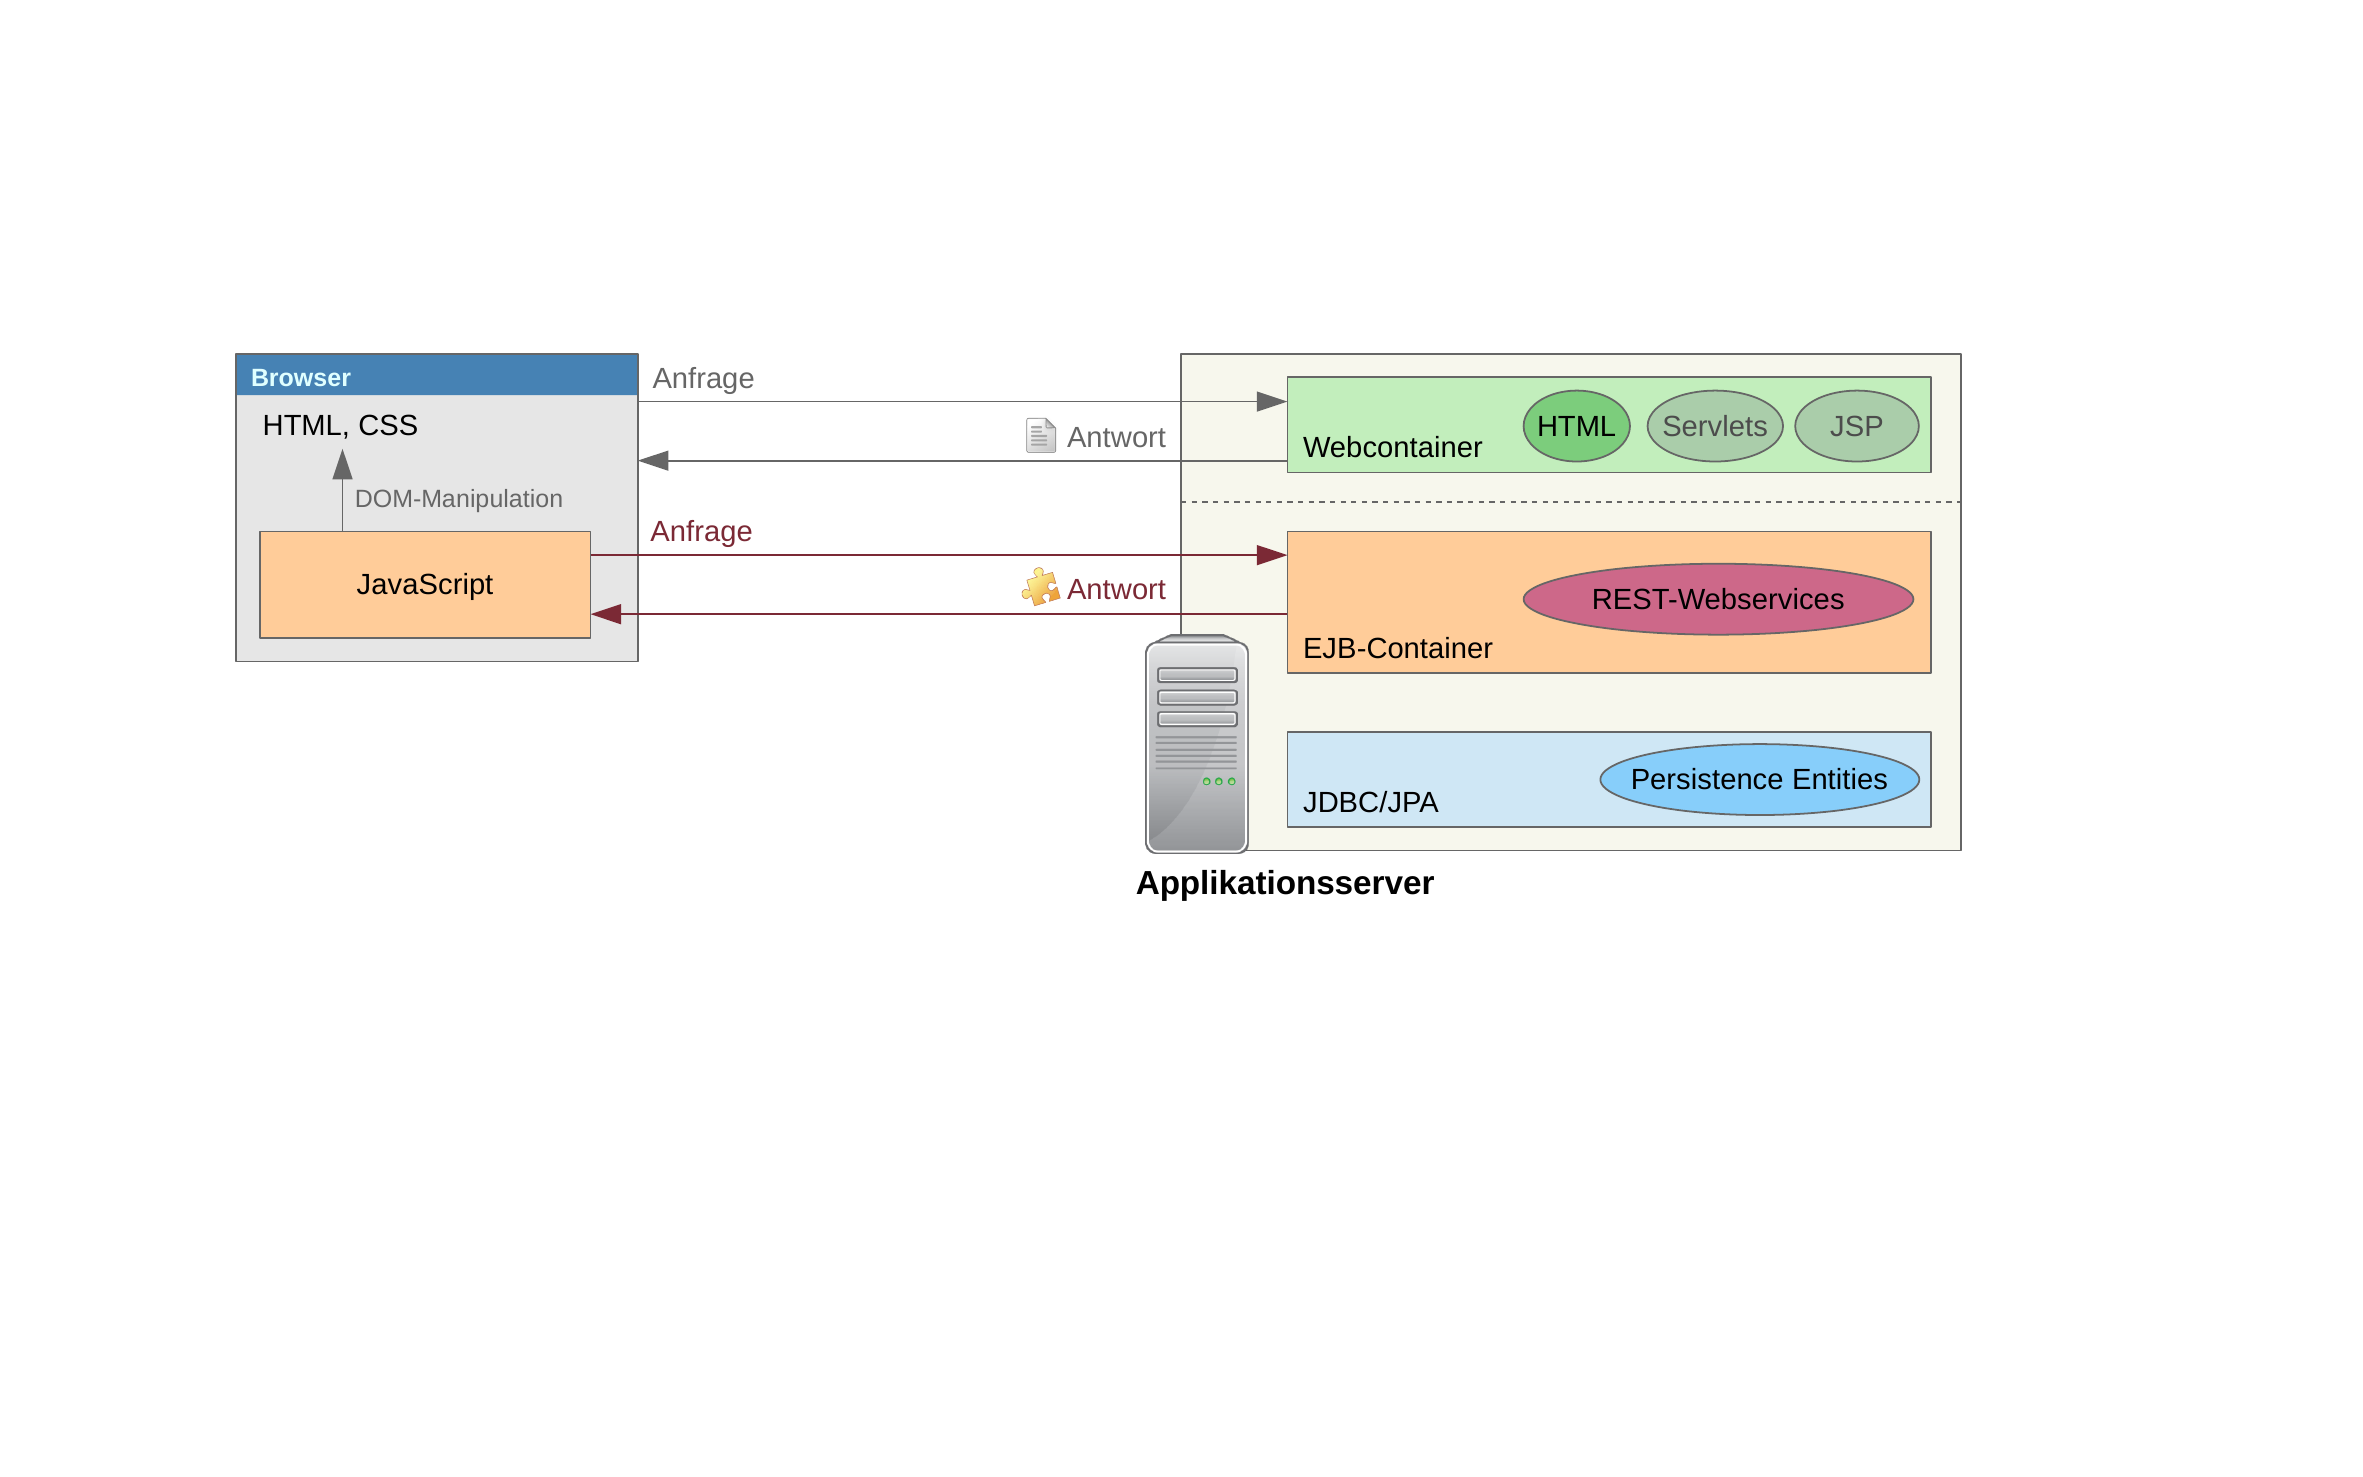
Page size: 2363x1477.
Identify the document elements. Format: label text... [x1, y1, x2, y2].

text_box Anfrage [637, 354, 770, 402]
text_box HTML, CSS [248, 401, 545, 450]
picture [1145, 634, 1249, 854]
text_box [1181, 402, 1287, 460]
text_box Browser [237, 356, 367, 400]
text_box REST-Webservices [1523, 563, 1914, 635]
text_box [591, 556, 637, 613]
text_box Webcontainer [1287, 377, 1932, 473]
text_box Anfrage [635, 507, 768, 556]
text_box HTML [1523, 390, 1630, 462]
text_box JSP [1795, 390, 1919, 462]
picture [1019, 413, 1063, 457]
text_box EJB-Container [1287, 531, 1932, 674]
text_box [1181, 556, 1287, 613]
text_box Applikationsserver [1135, 857, 1436, 910]
text_box [1181, 354, 1961, 851]
text_box [237, 355, 637, 661]
text_box JavaScript [259, 531, 591, 638]
text_box DOM-Manipulation [340, 476, 579, 520]
picture [1019, 565, 1063, 609]
text_box Persistence Entities [1600, 744, 1920, 816]
text_box Antwort [1052, 565, 1182, 614]
text_box Antwort [1052, 413, 1182, 461]
text_box Servlets [1647, 390, 1784, 462]
text_box JDBC/JPA [1287, 732, 1932, 827]
